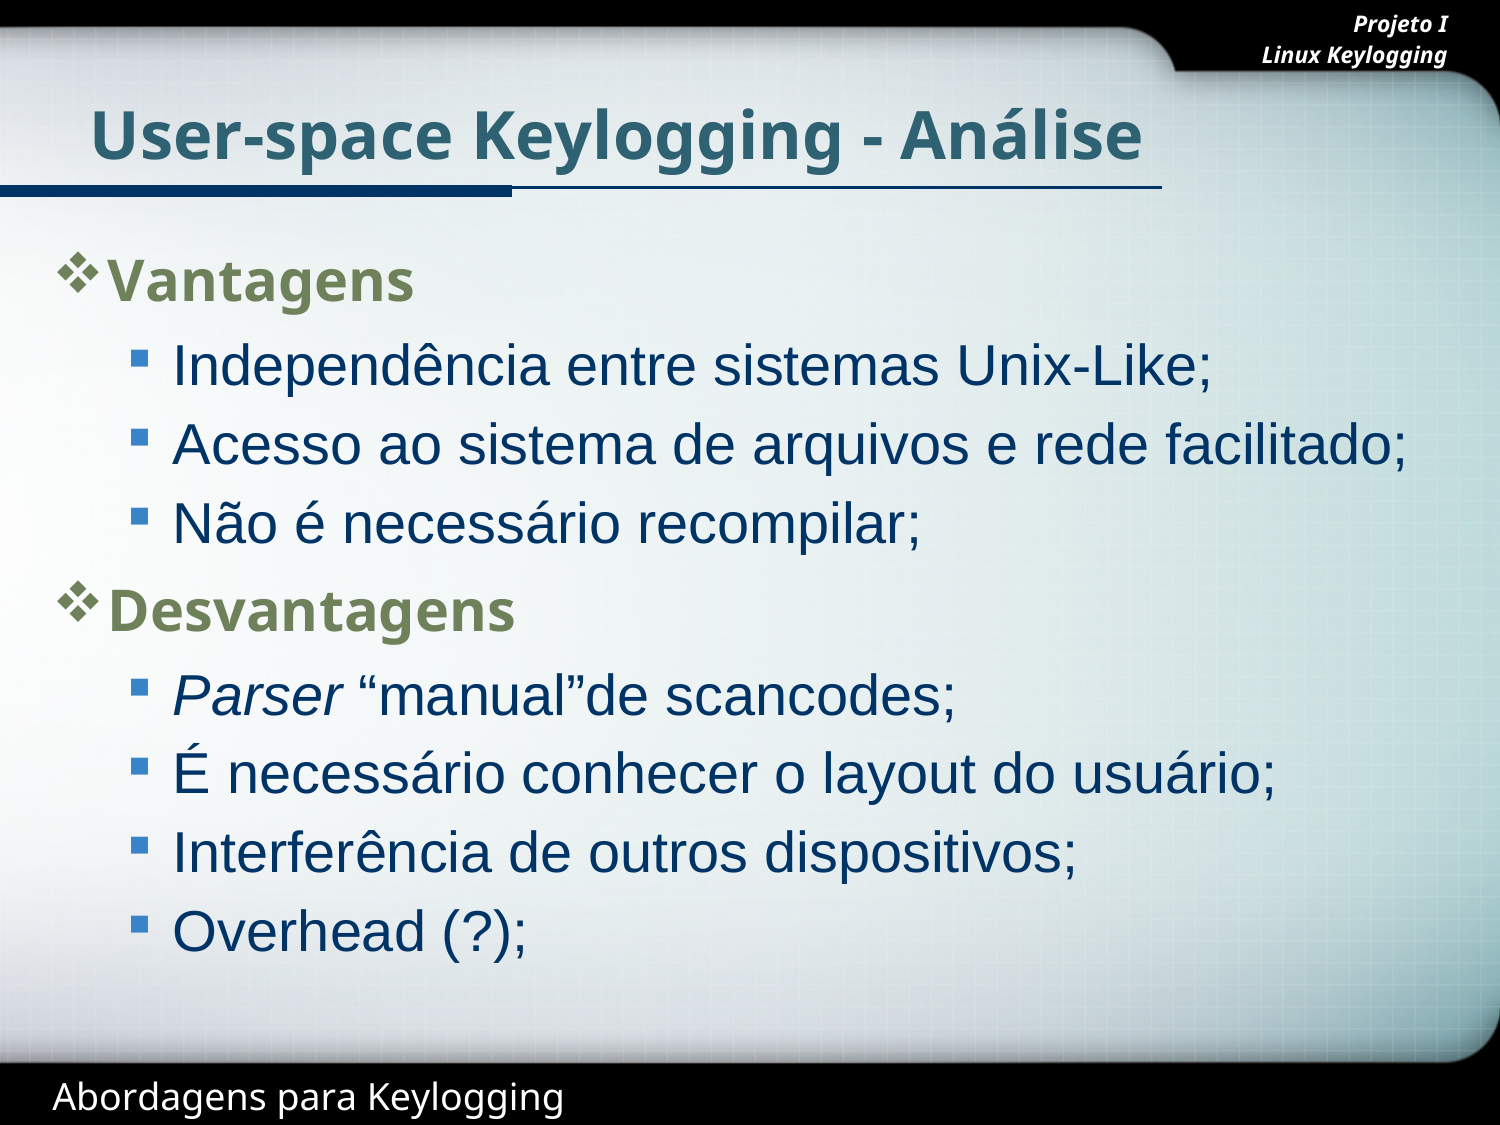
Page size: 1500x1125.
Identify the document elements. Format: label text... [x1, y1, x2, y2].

picture [0, 0, 1500, 1125]
list Vantagens Independência entre sistemas Unix-Like; Acesso ao sistema de arquivos e rede facilitado; Não é necessário recompilar; Desvantagens Parser “manual”de scancodes; É necessário conhecer o layout do usuário; Interferência de outros dispositivos; Overhead (?); [37, 232, 1463, 976]
title User-space Keylogging - Análise [75, 85, 1338, 182]
text_box Abordagens para Keylogging [37, 1065, 976, 1125]
